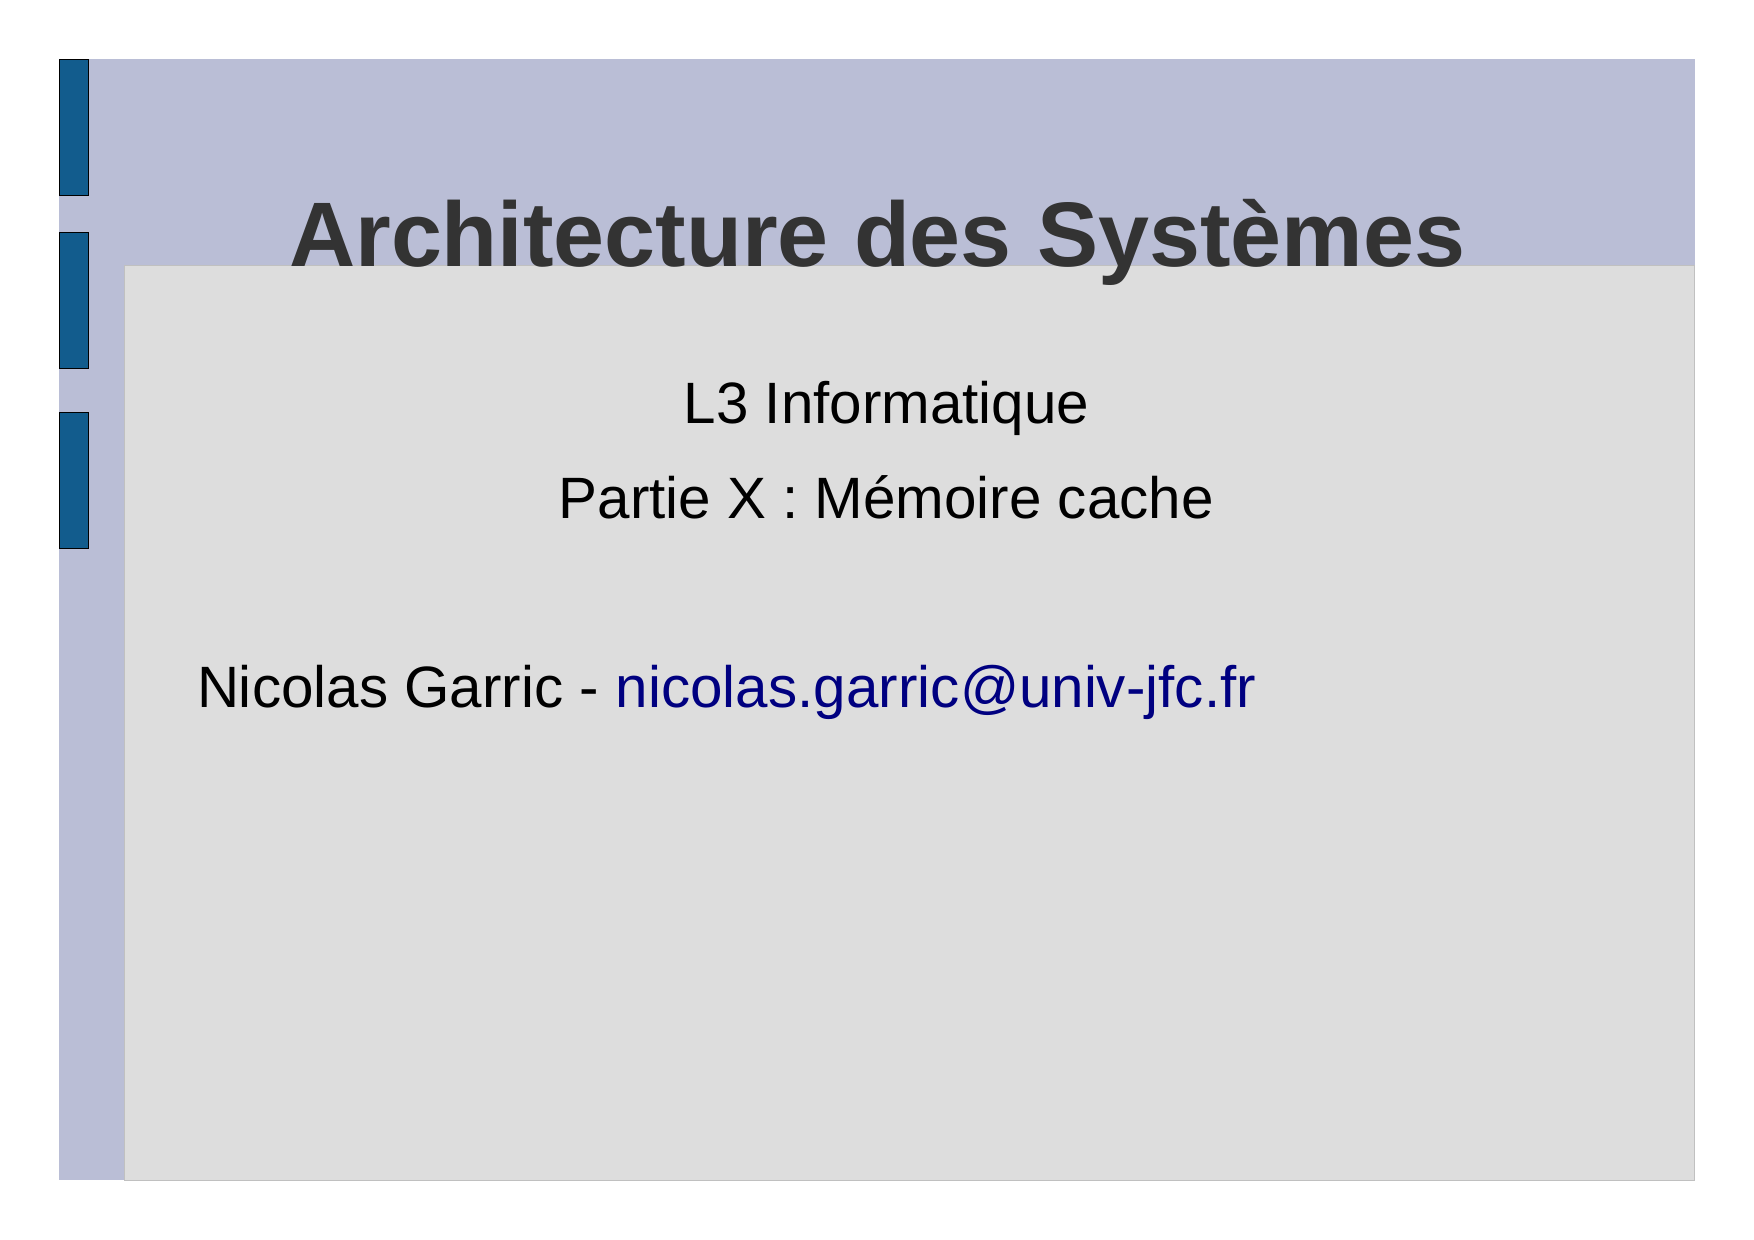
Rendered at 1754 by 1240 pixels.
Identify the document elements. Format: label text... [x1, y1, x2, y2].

list L3 Informatique Partie X : Mémoire cache Nicolas Garric - nicolas.garric@univ-jfc.fr [179, 370, 1577, 1078]
title Architecture des Systèmes [179, 141, 1577, 329]
